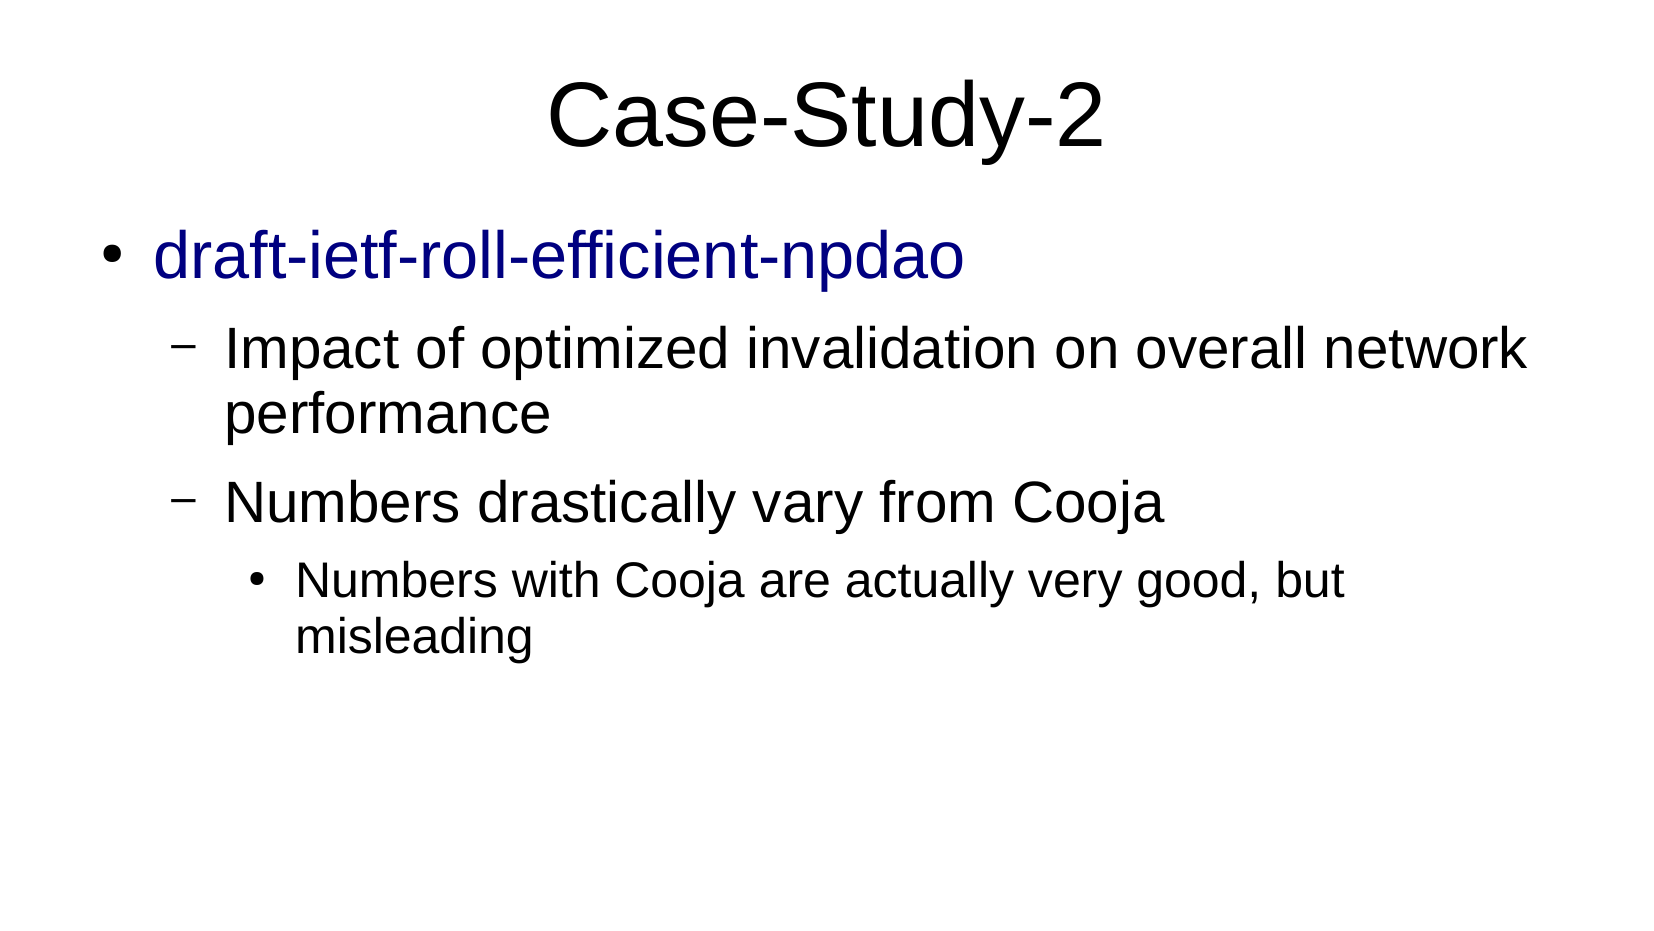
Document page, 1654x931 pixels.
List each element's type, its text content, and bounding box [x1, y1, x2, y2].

list draft-ietf-roll-efficient-npdao Impact of optimized invalidation on overall network performance Numbers drastically vary from Cooja Numbers with Cooja are actually very good, but misleading [82, 217, 1571, 758]
title Case-Study-2 [82, 37, 1571, 193]
